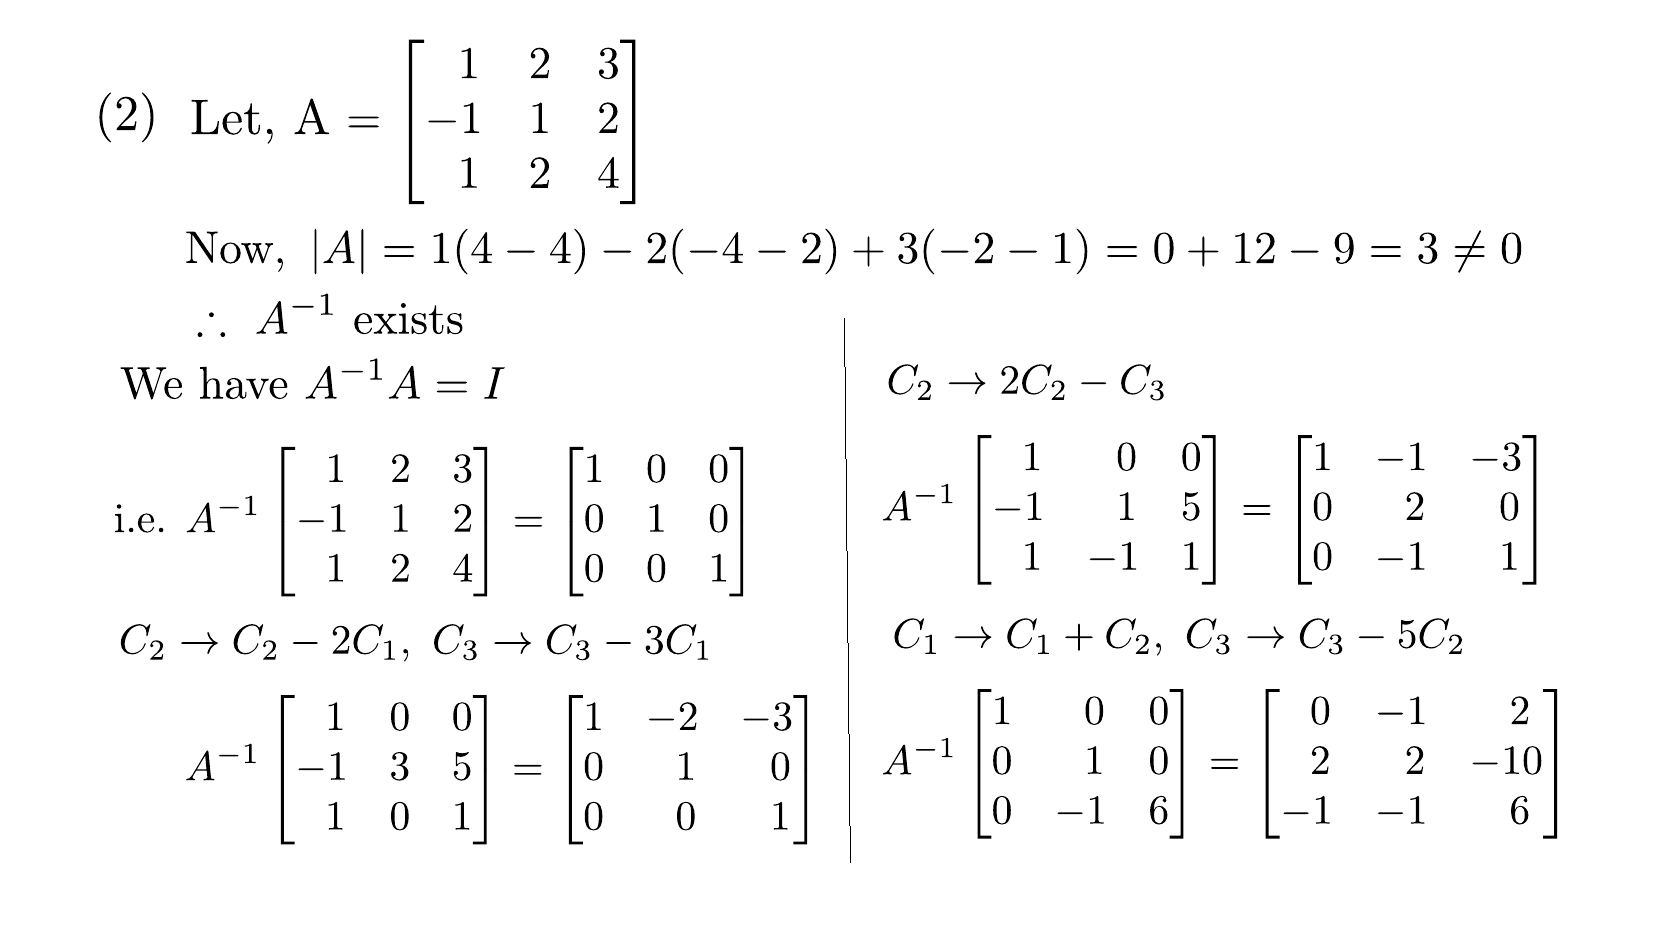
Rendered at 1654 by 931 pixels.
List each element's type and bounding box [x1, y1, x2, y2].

text_box [115, 446, 744, 597]
text_box [197, 293, 463, 338]
text_box [186, 228, 1522, 275]
text_box [882, 435, 1537, 585]
text_box [120, 358, 506, 400]
text_box [120, 624, 709, 662]
subtitle [47, 35, 1607, 898]
text_box [894, 618, 1462, 656]
text_box [348, 39, 636, 205]
text_box [97, 92, 154, 143]
text_box [882, 689, 1558, 839]
text_box [186, 695, 808, 845]
text_box [888, 364, 1164, 401]
text_box [191, 98, 329, 144]
